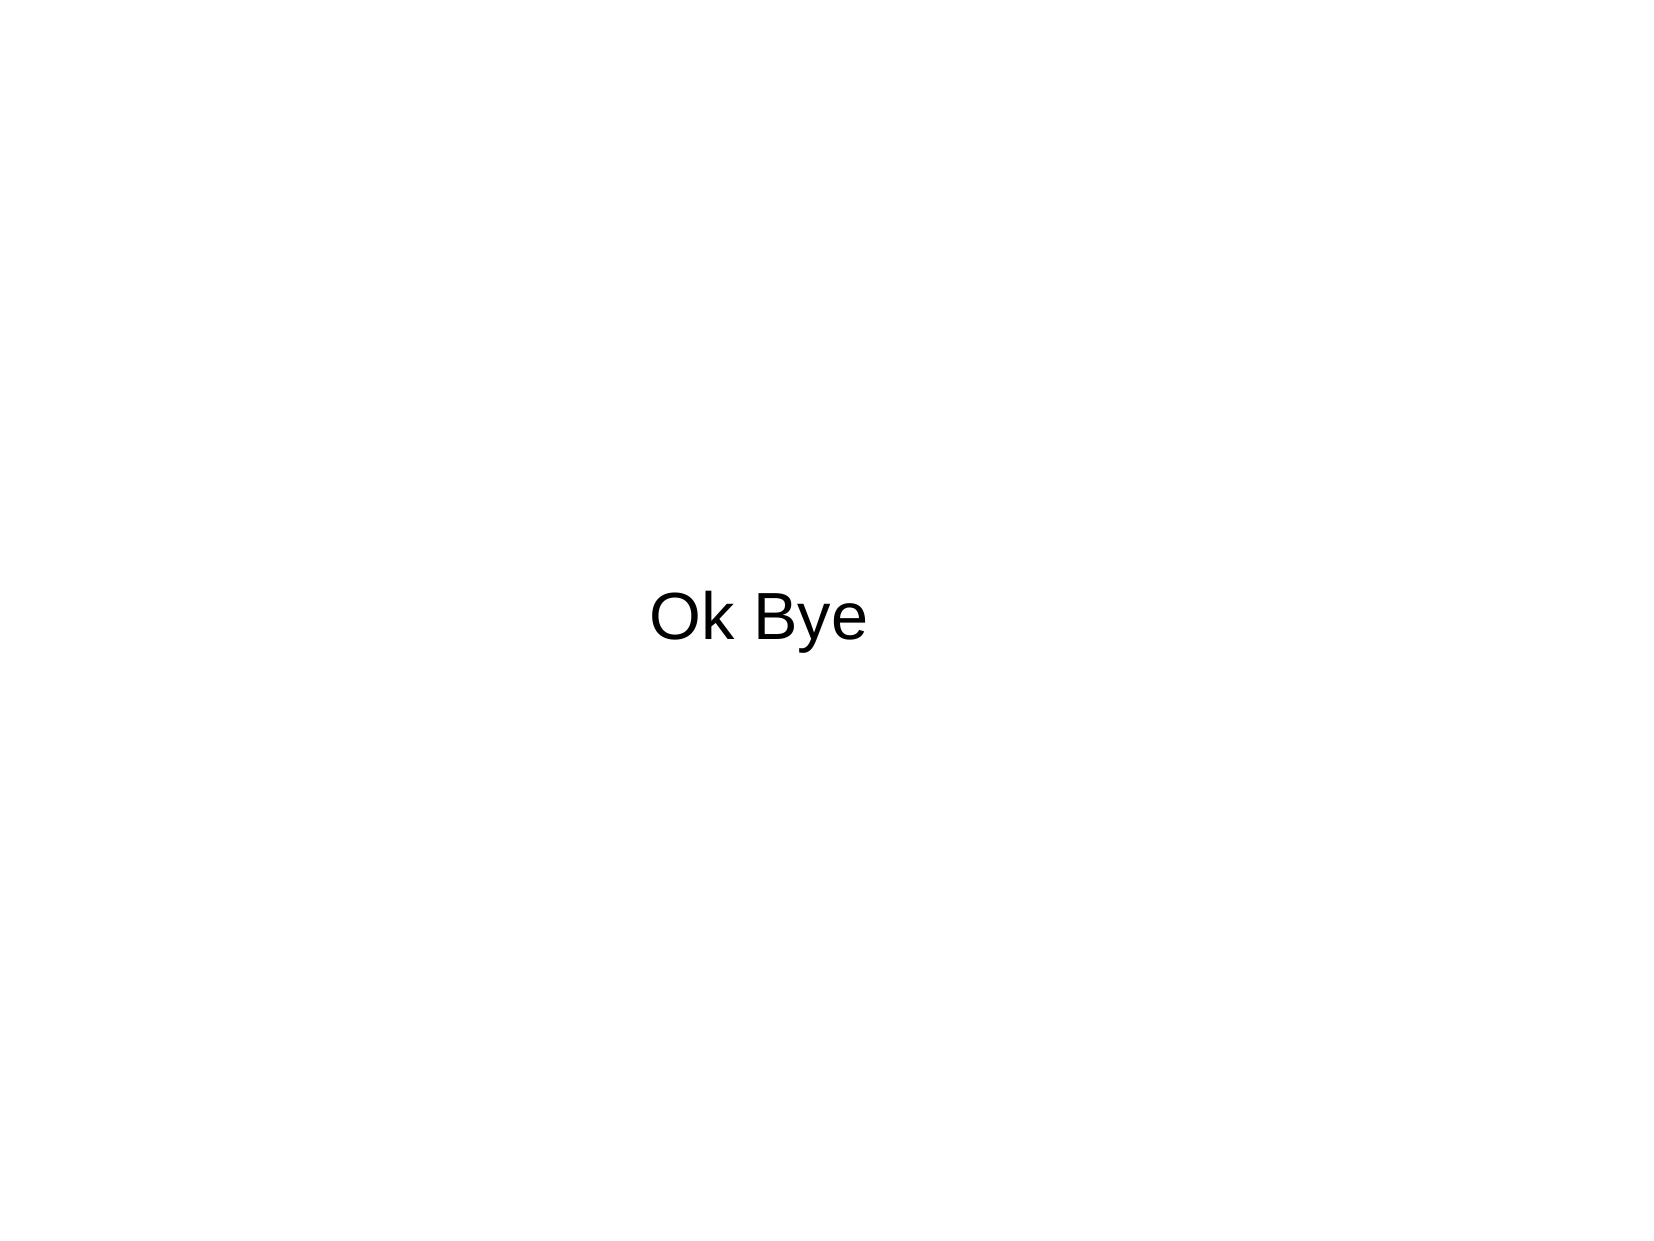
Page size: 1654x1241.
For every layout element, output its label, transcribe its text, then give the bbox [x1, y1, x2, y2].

list Ok Bye [578, 578, 957, 674]
